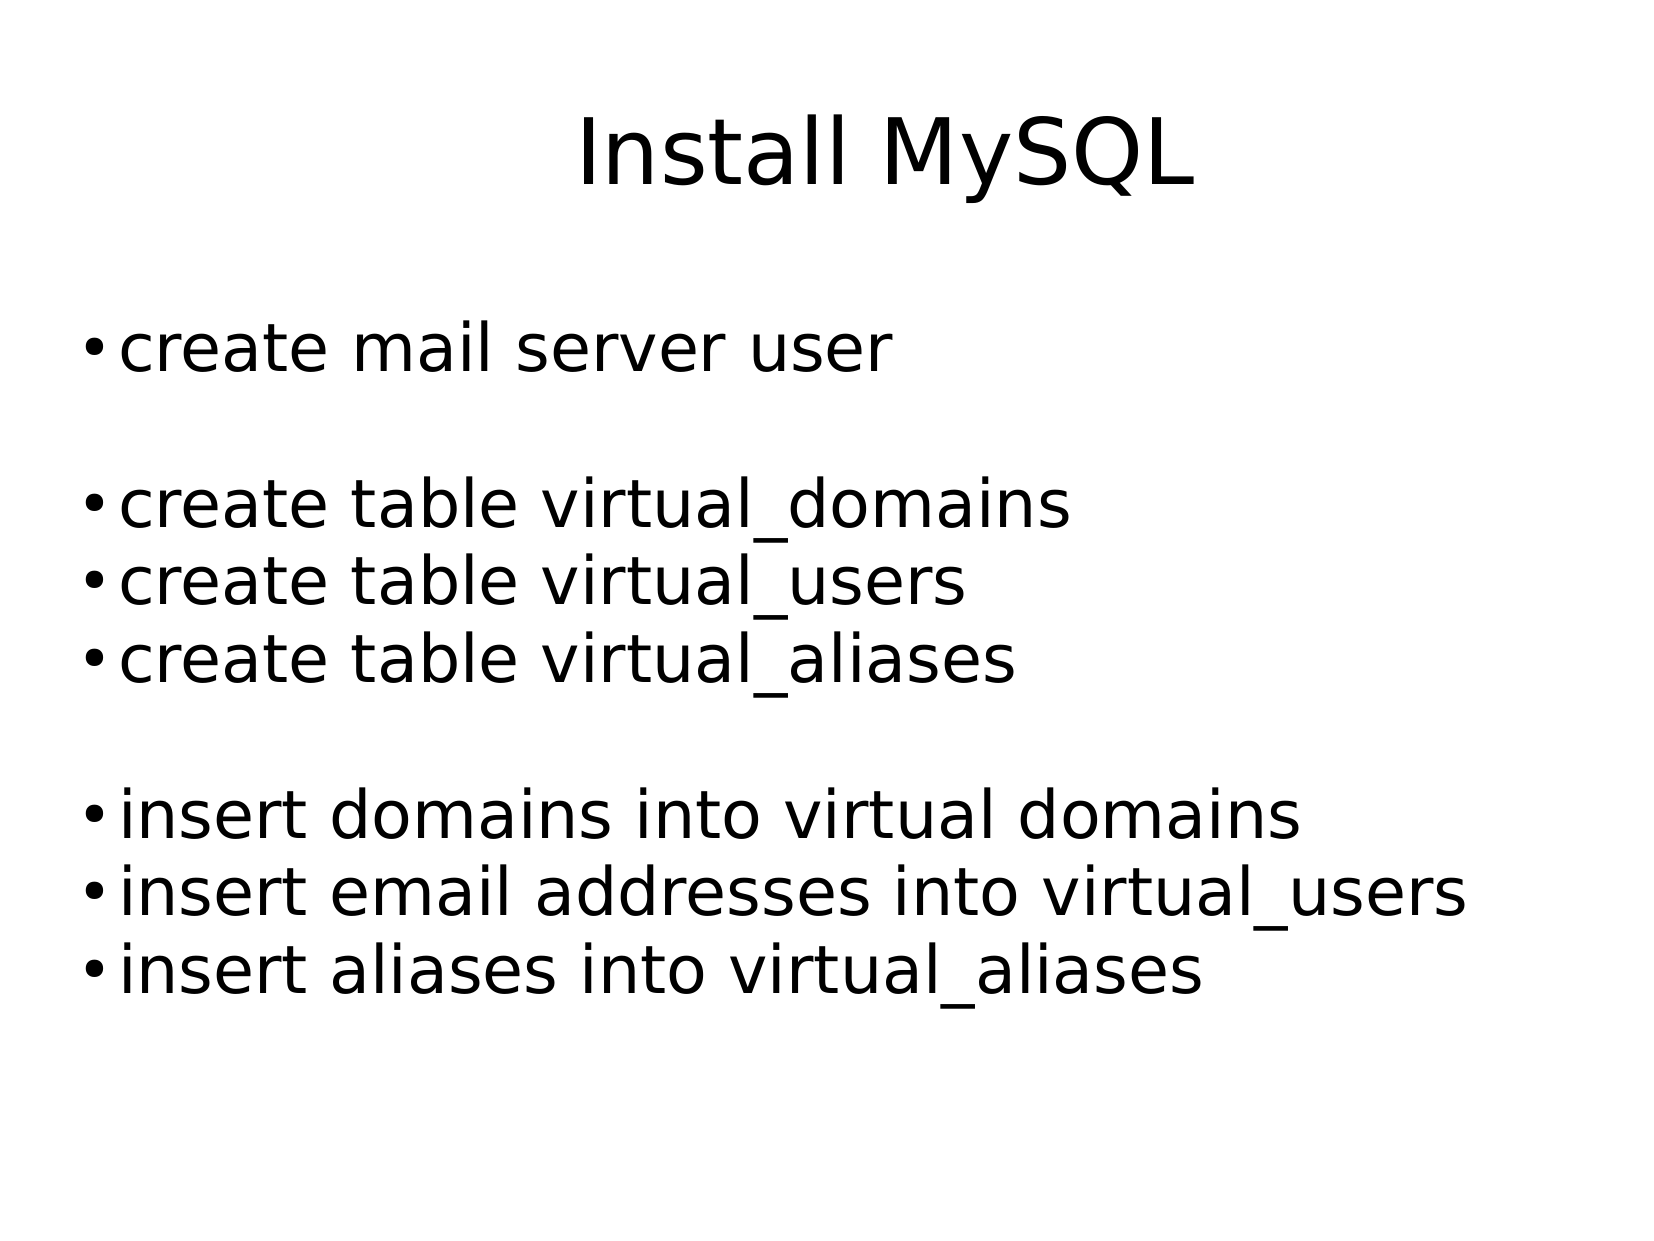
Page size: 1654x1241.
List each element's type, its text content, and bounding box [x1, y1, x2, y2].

title Install MySQL [82, 49, 1571, 257]
subtitle create mail server user create table virtual_domains create table virtual_users create table virtual_aliases insert domains into virtual domains insert email addresses into virtual_users insert aliases into virtual_aliases [82, 290, 1571, 1010]
